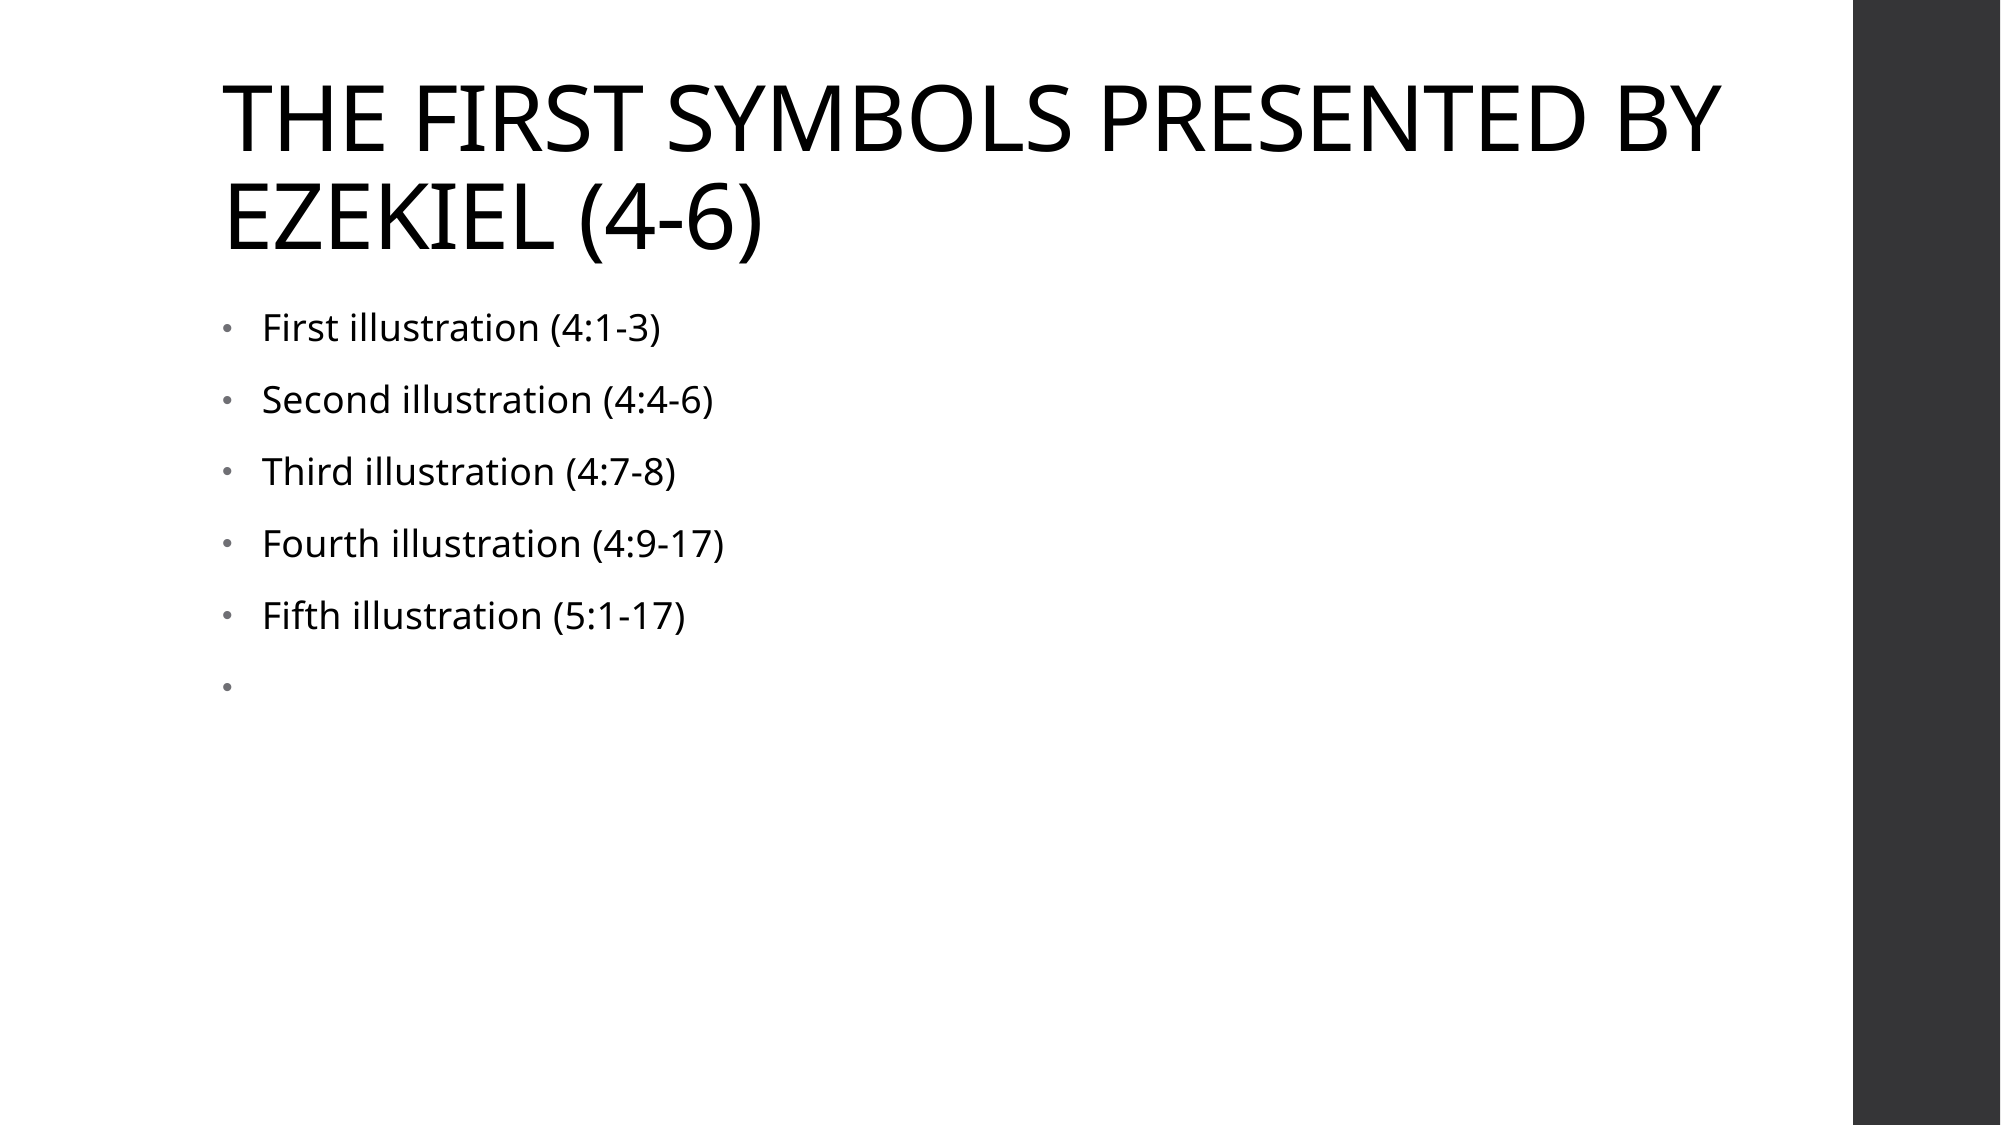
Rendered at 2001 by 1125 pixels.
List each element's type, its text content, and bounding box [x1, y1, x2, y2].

title THE FIRST SYMBOLS PRESENTED BY EZEKIEL (4-6) [206, 60, 1797, 278]
list First illustration (4:1-3) Second illustration (4:4-6) Third illustration (4:7-8) Fourth illustration (4:9-17) Fifth illustration (5:1-17) [206, 299, 1617, 1014]
